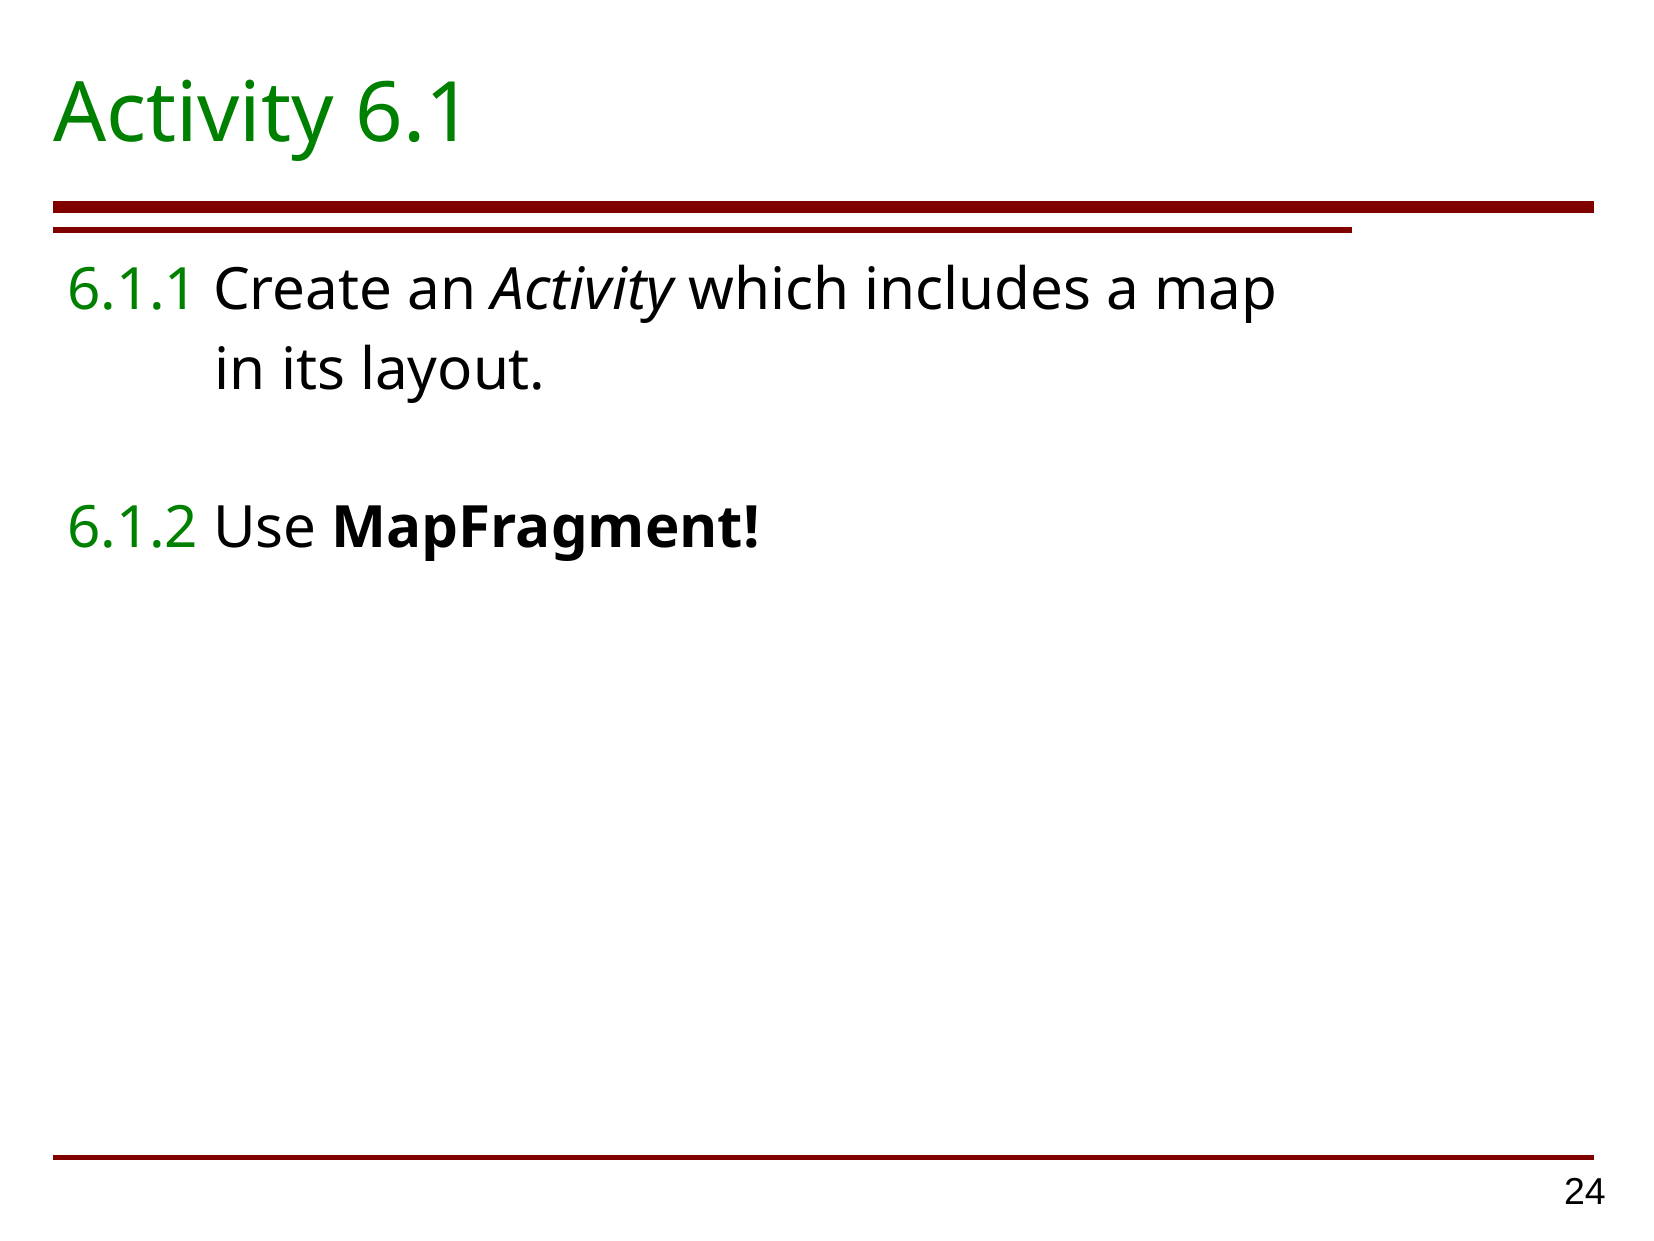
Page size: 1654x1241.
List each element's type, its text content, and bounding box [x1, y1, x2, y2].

text_box 6.1.1 Create an Activity which includes a map in its layout. 6.1.2 Use MapFragment! [52, 240, 1493, 1152]
subtitle Activity 6.1 [53, 48, 1542, 172]
text_box <número> [35, 1163, 1654, 1221]
